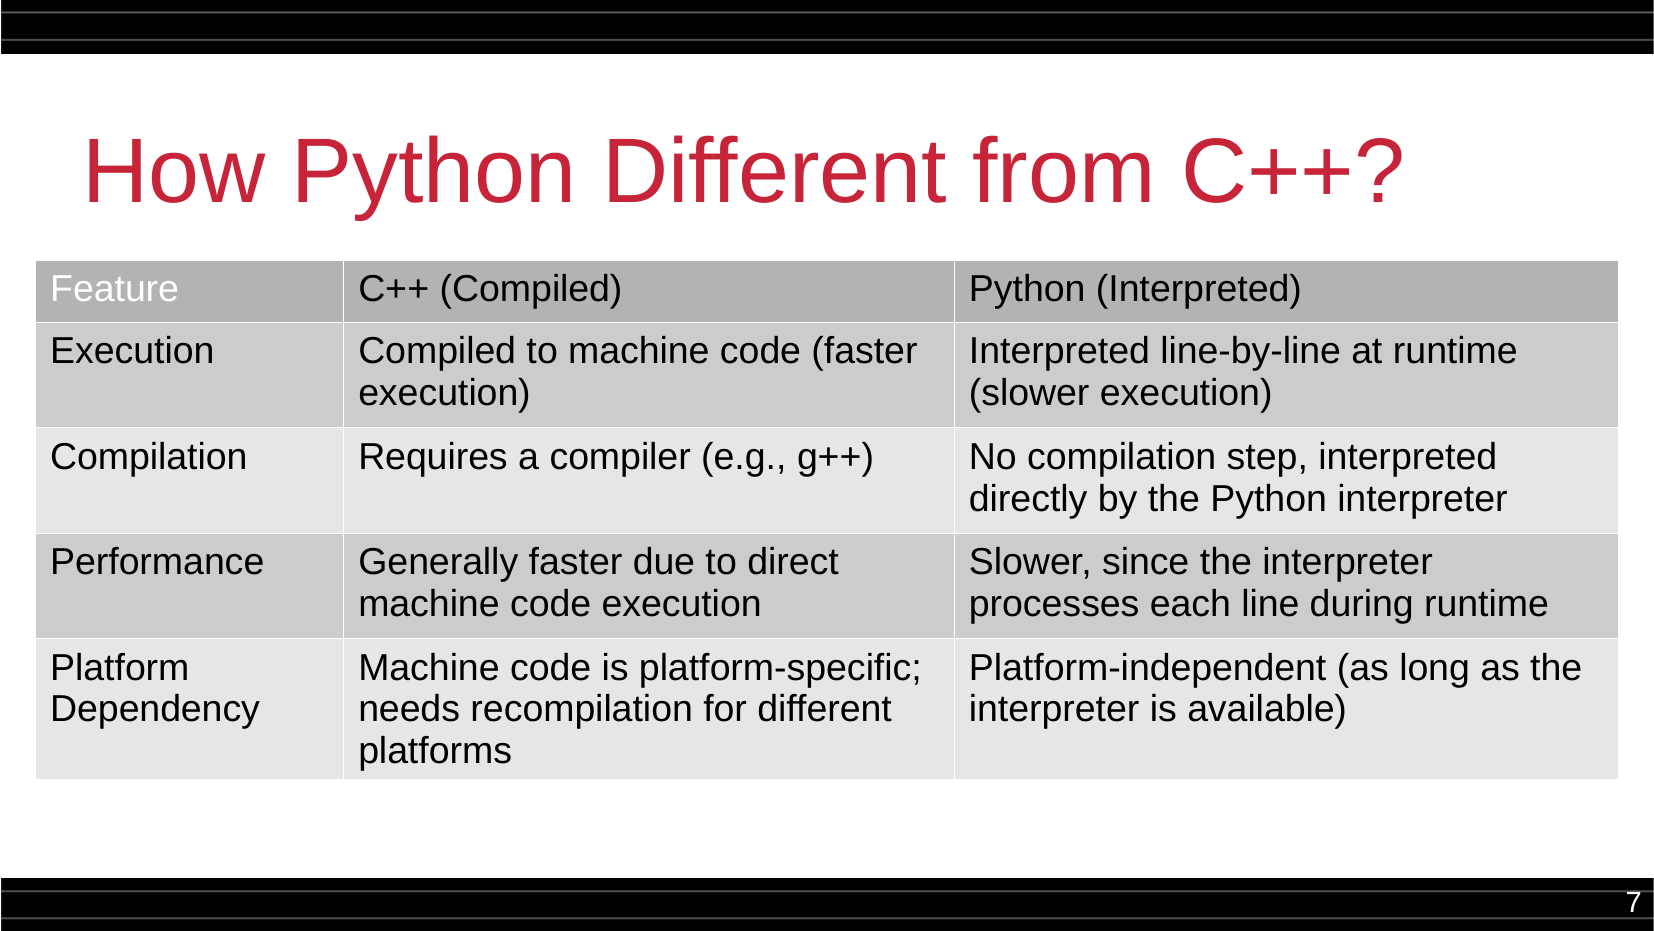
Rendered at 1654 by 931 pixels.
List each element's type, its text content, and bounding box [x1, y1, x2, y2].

table_cell Compilation [36, 428, 343, 533]
table_cell Platform Dependency [36, 639, 343, 779]
picture [1, 878, 1654, 931]
title How Python Different from C++? [82, 92, 1571, 249]
table_cell Performance [36, 534, 343, 638]
table_cell Slower, since the interpreter processes each line during runtime [955, 534, 1618, 638]
table_cell Interpreted line-by-line at runtime (slower execution) [955, 323, 1618, 427]
table_header Python (Interpreted) [955, 261, 1618, 322]
table_header C++ (Compiled) [344, 261, 954, 322]
picture [1, 0, 1654, 54]
table_cell Execution [36, 323, 343, 427]
table_cell Machine code is platform-specific; needs recompilation for different platforms [344, 639, 954, 779]
table_cell Platform-independent (as long as the interpreter is available) [955, 639, 1618, 779]
table_cell Generally faster due to direct machine code execution [344, 534, 954, 638]
table_header Feature [36, 261, 343, 322]
table_cell No compilation step, interpreted directly by the Python interpreter [955, 428, 1618, 533]
table_cell Compiled to machine code (faster execution) [344, 323, 954, 427]
table_cell Requires a compiler (e.g., g++) [344, 428, 954, 533]
